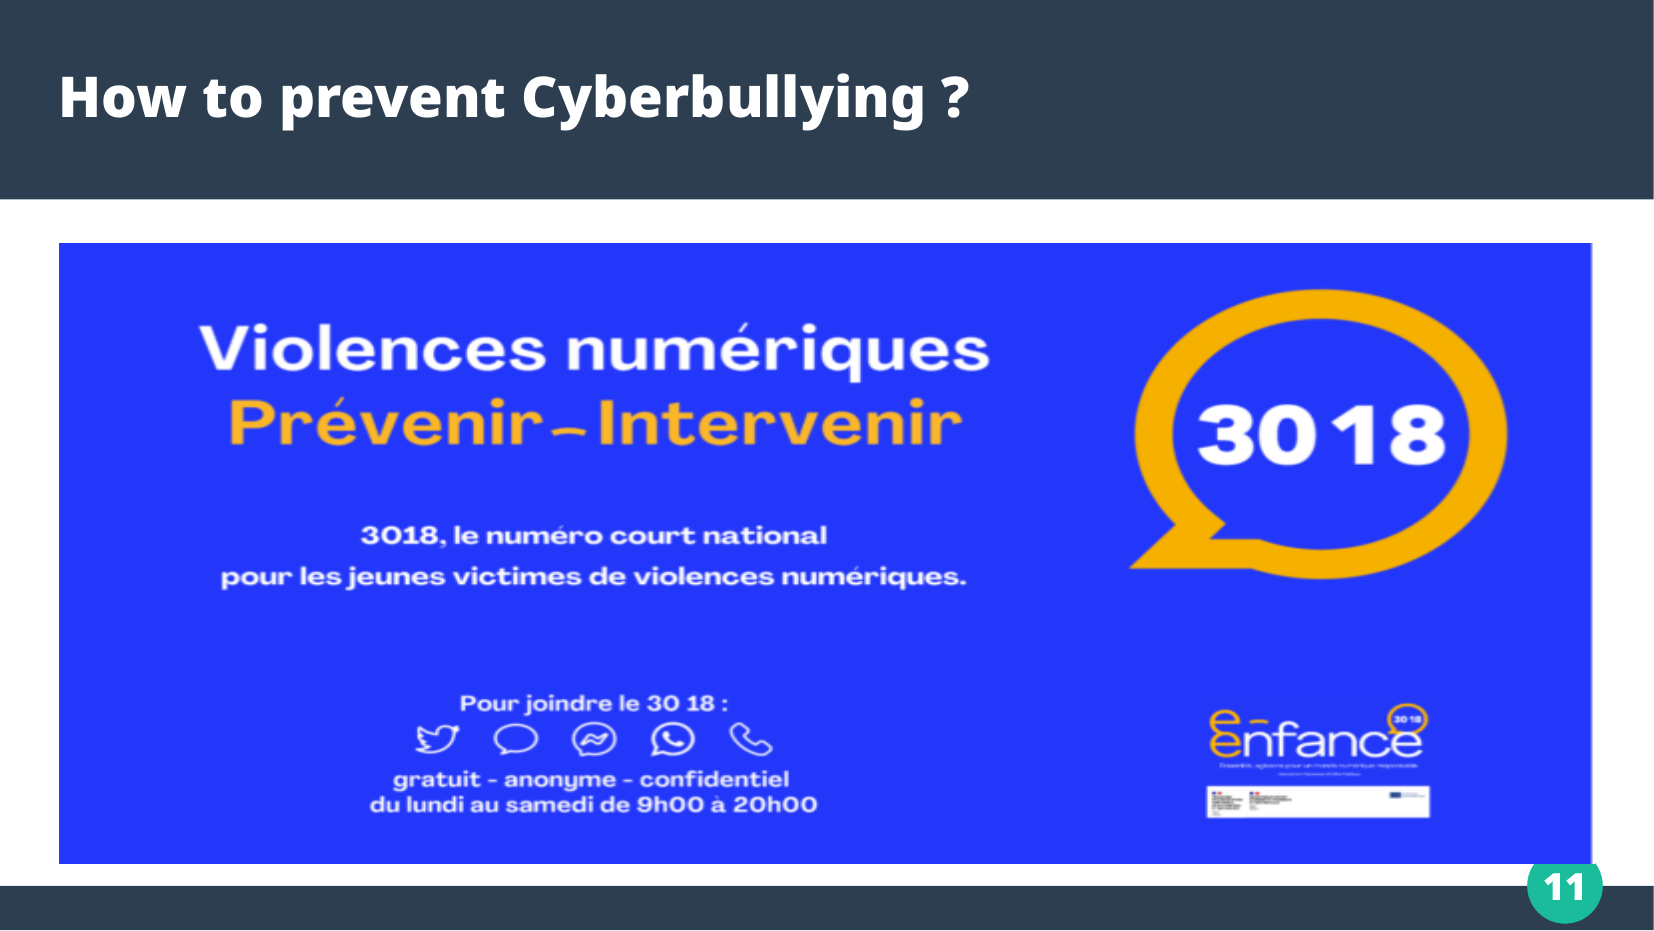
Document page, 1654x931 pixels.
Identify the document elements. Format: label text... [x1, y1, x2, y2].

title How to prevent Cyberbullying ? [59, 37, 1595, 156]
picture [59, 243, 1595, 864]
